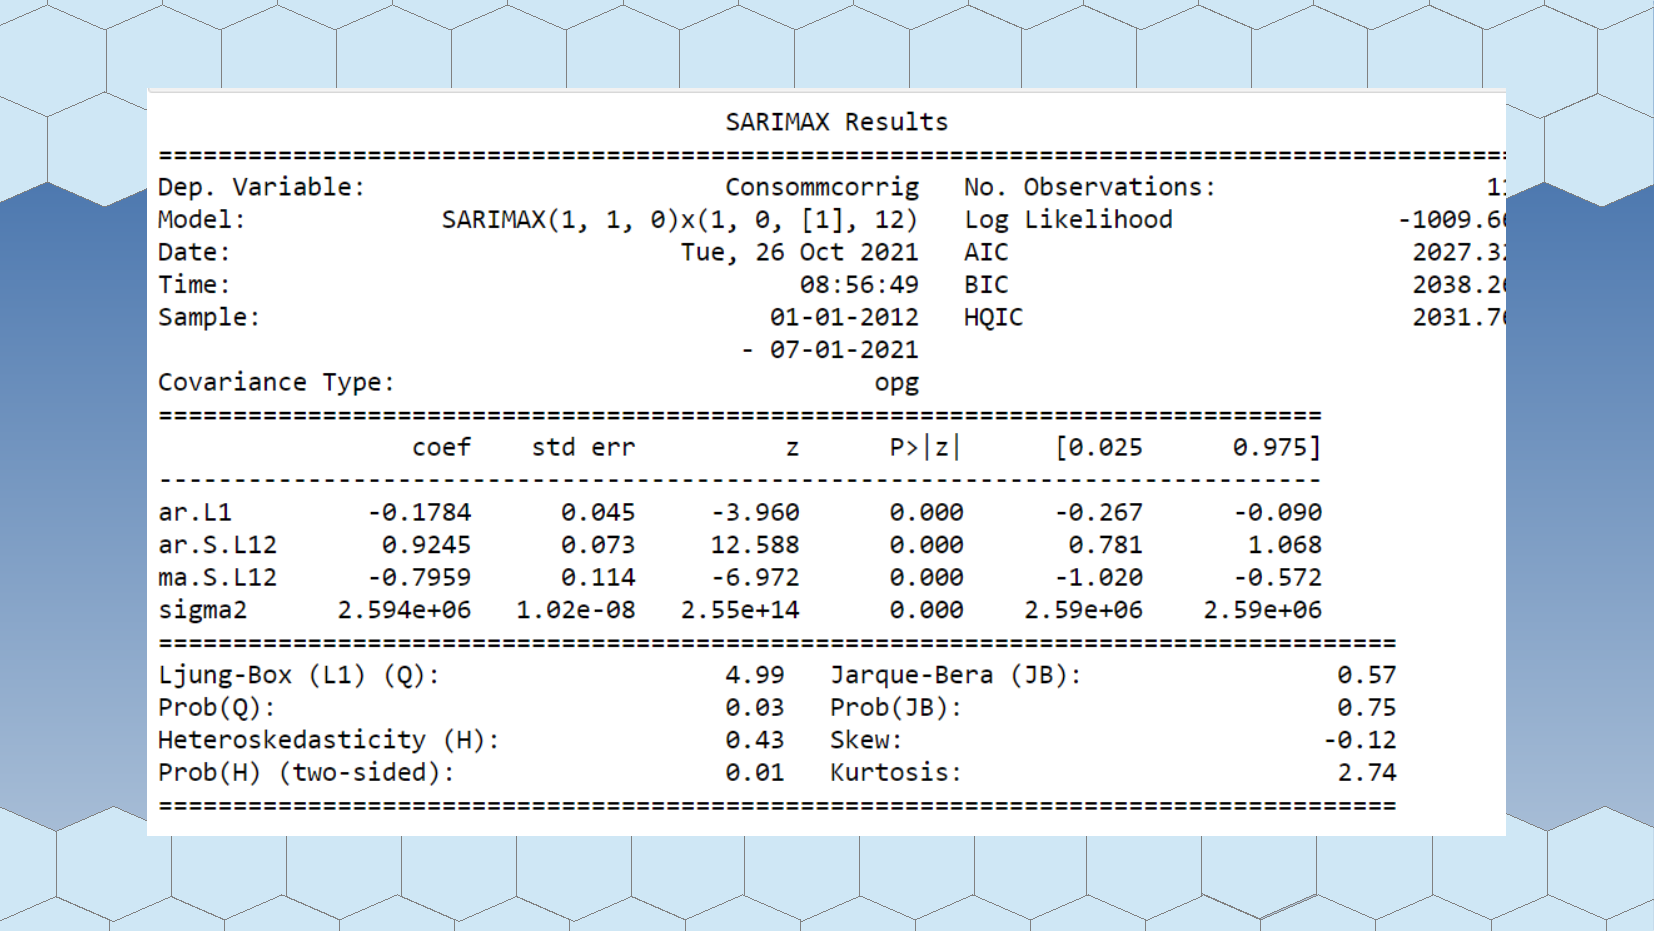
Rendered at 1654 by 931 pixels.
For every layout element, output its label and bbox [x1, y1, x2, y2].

picture [147, 88, 1506, 837]
